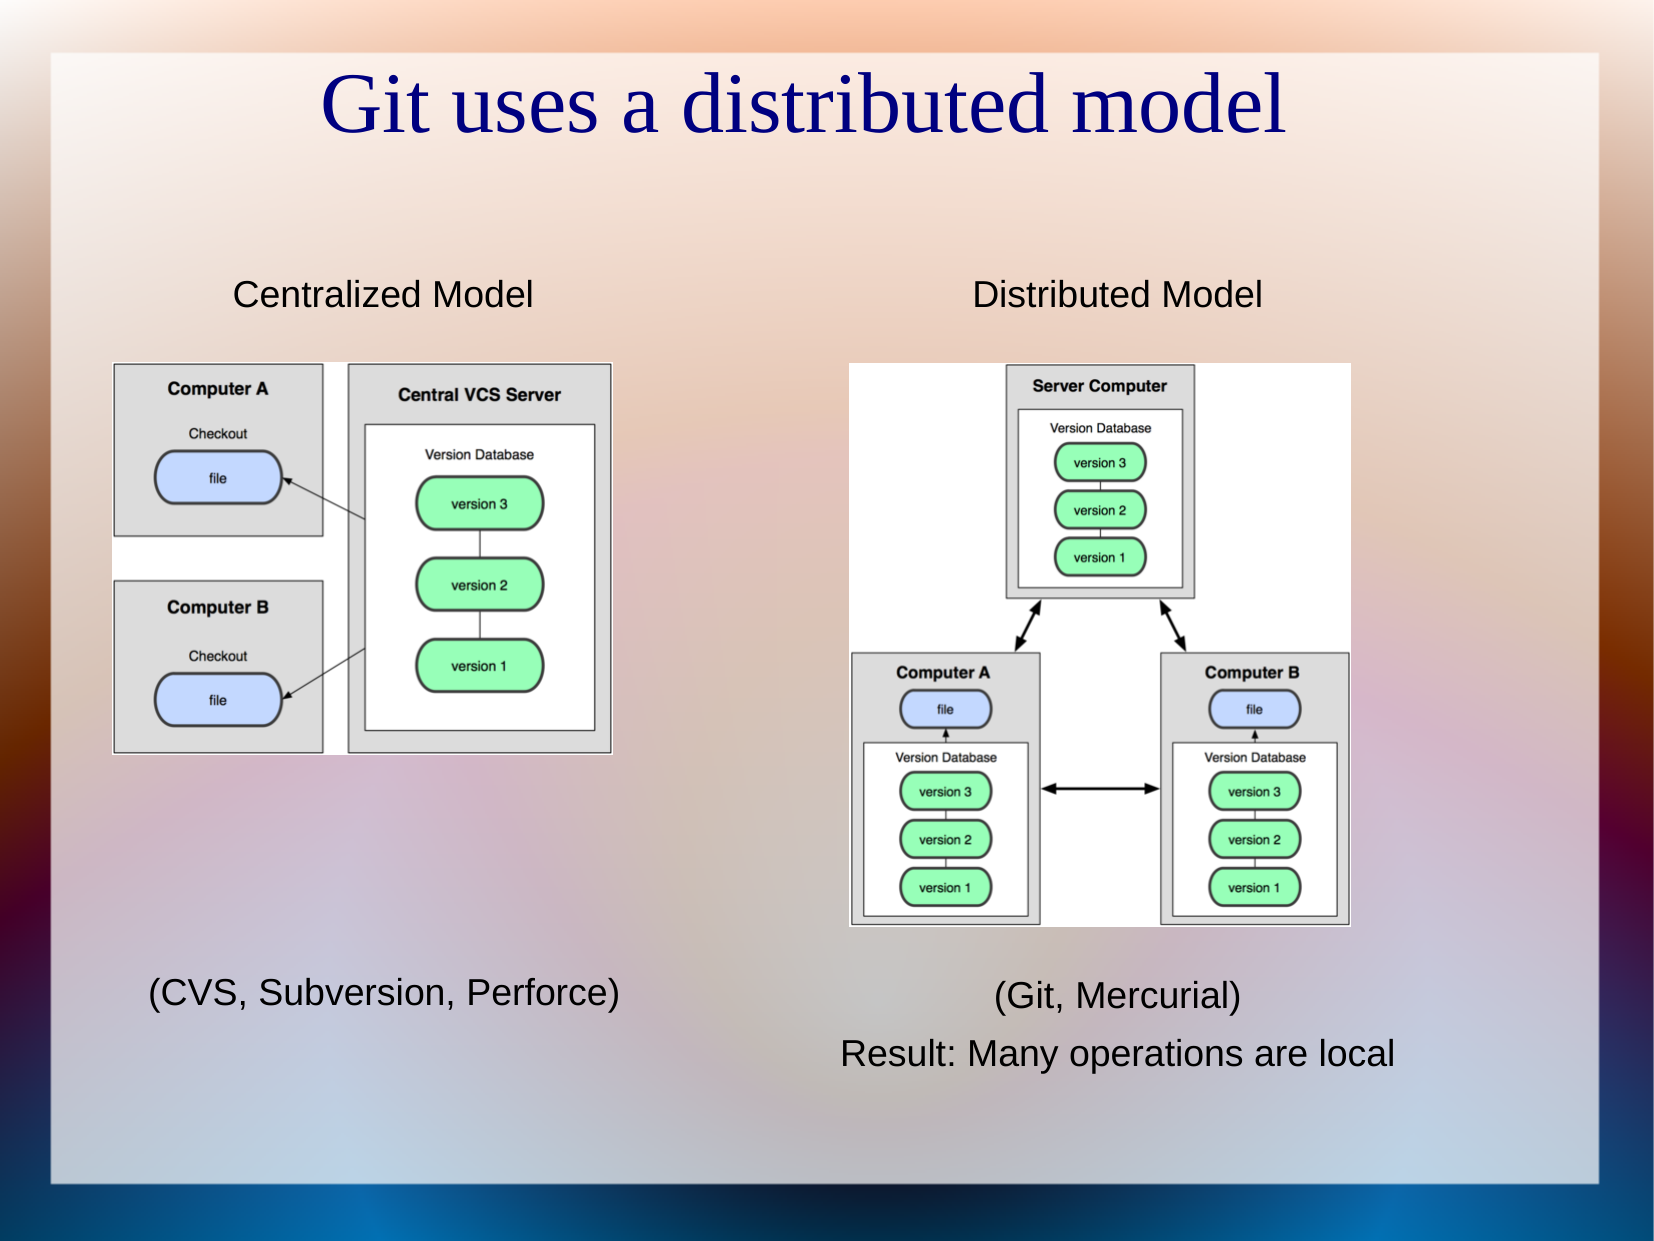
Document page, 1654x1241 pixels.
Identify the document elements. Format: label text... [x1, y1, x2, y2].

text_box Result: Many operations are local [789, 1021, 1411, 1082]
text_box Distributed Model [921, 262, 1279, 323]
text_box Centralized Model [182, 262, 549, 323]
title Git uses a distributed model [60, 0, 1549, 208]
picture [0, 0, 1654, 1241]
text_box [112, 362, 613, 755]
text_box (CVS, Subversion, Perforce) [97, 960, 636, 1022]
text_box (Git, Mercurial) [943, 963, 1257, 1021]
